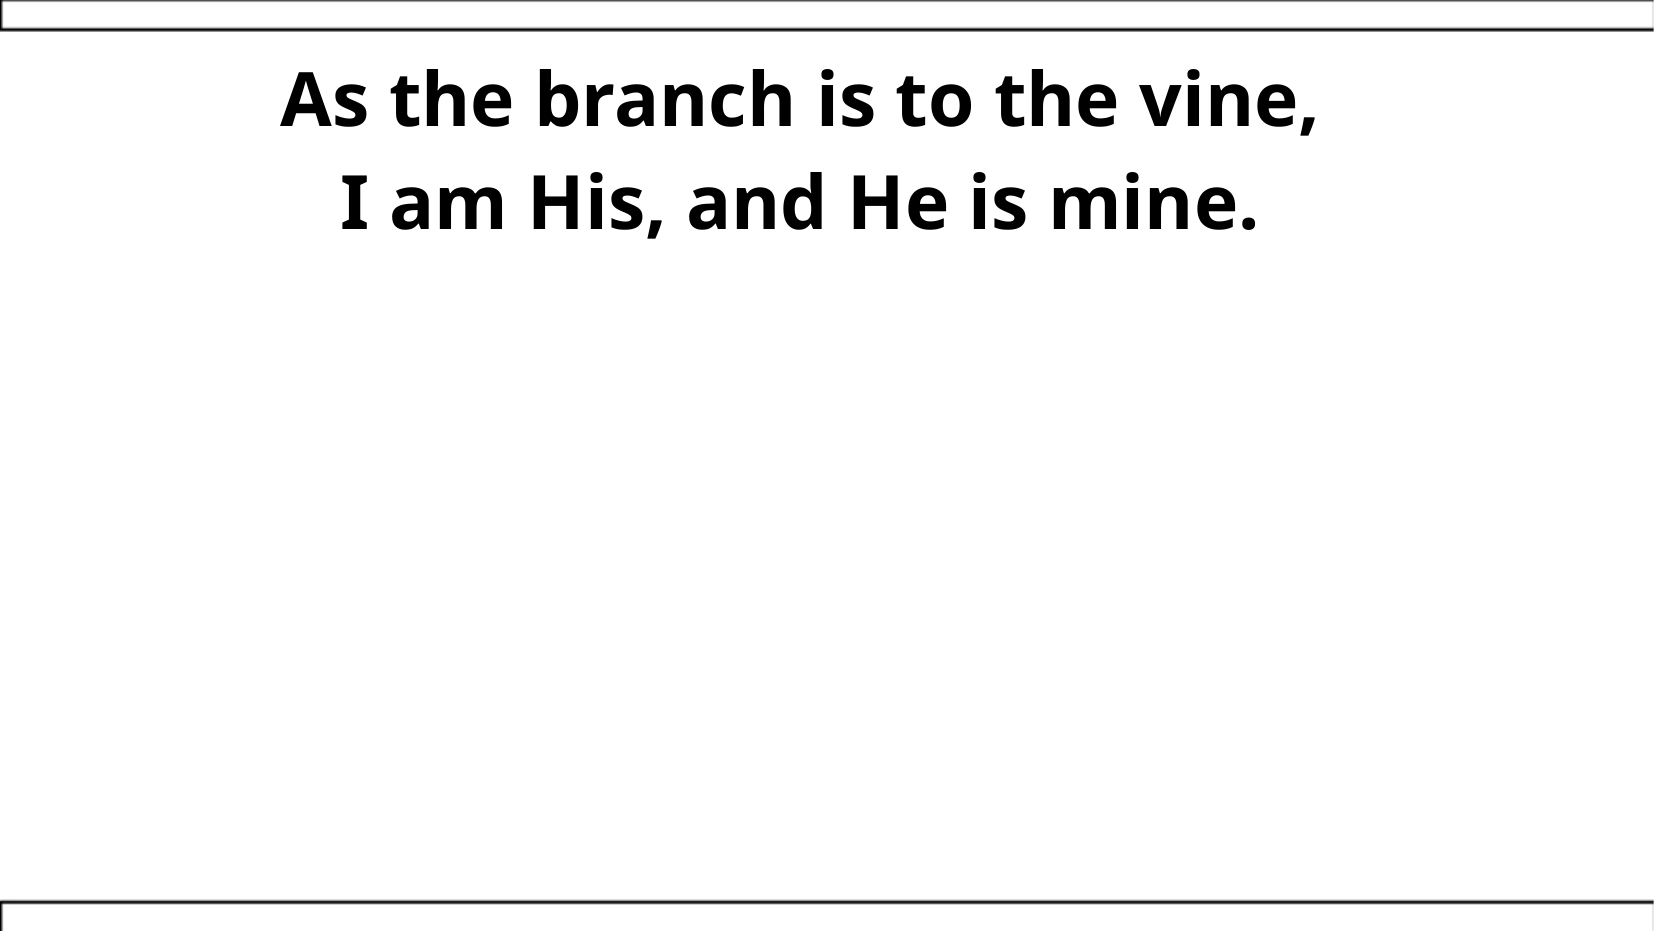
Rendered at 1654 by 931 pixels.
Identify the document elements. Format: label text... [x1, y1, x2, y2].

text_box As the branch is to the vine, I am His, and He is mine. [80, 39, 1521, 271]
picture [0, 0, 1654, 931]
